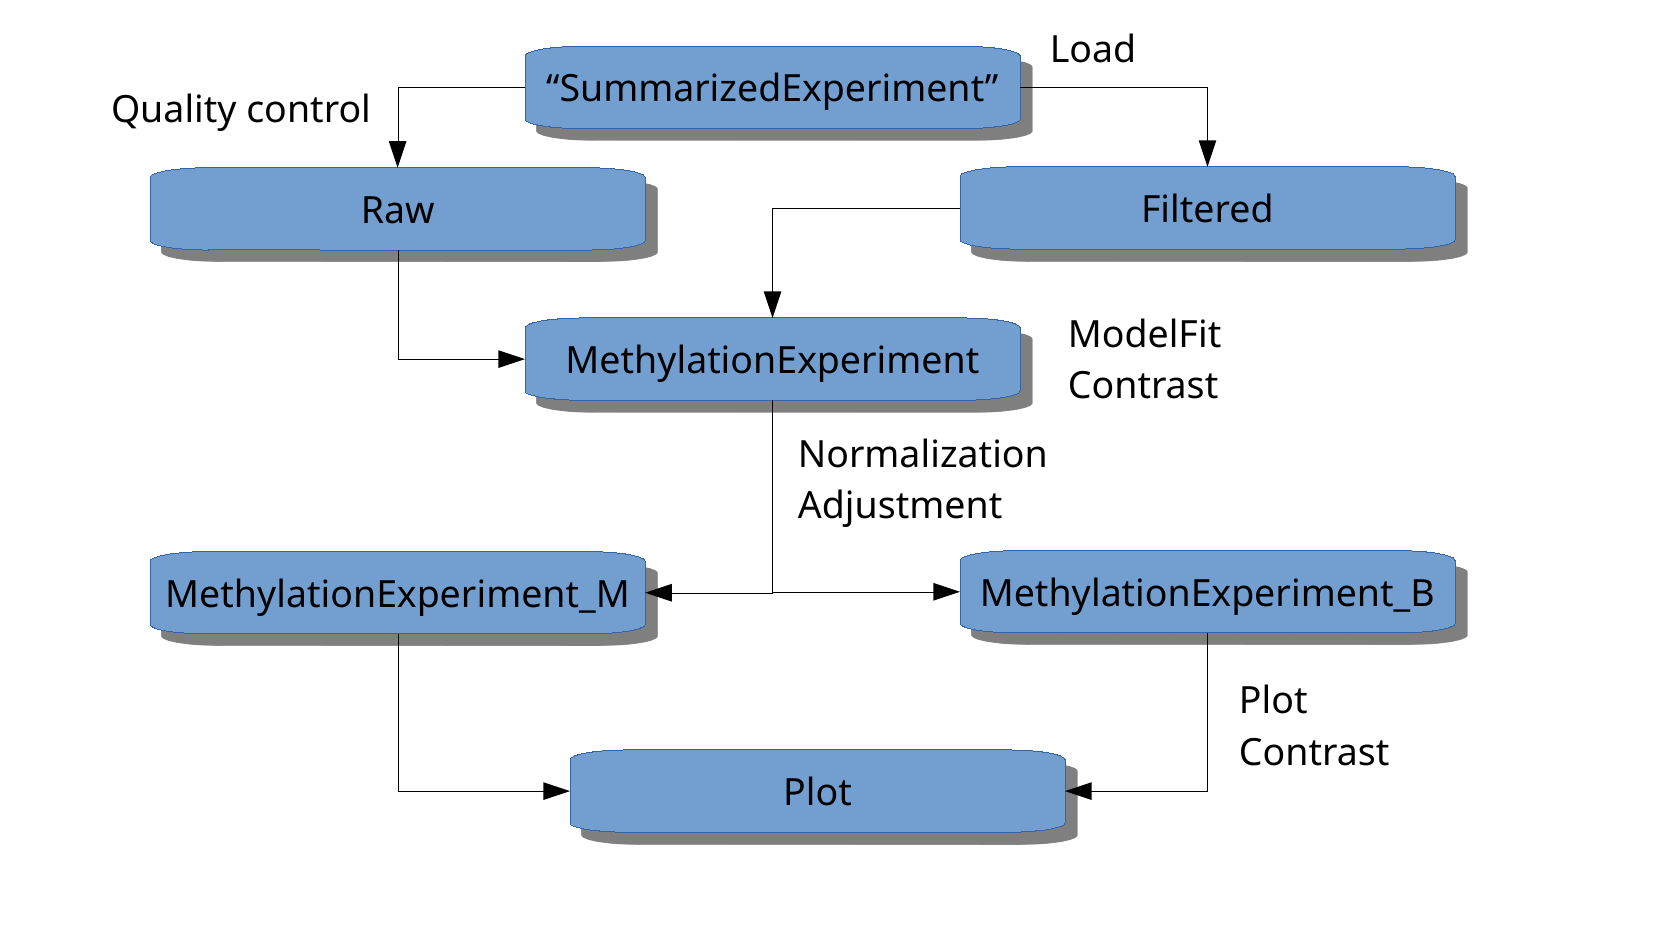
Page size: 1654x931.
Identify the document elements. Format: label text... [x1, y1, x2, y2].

text_box Load [1035, 15, 1147, 83]
text_box MethylationExperiment_B [960, 550, 1456, 633]
text_box Normalization Adjustment [783, 420, 1058, 540]
text_box Raw [150, 167, 646, 251]
text_box Plot [570, 749, 1066, 833]
text_box Plot Contrast [1224, 666, 1407, 786]
text_box MethylationExperiment_M [150, 551, 646, 634]
text_box ModelFit Contrast [1053, 300, 1414, 420]
text_box Quality control [96, 75, 392, 143]
text_box “SummarizedExperiment” [525, 46, 1021, 129]
text_box Filtered [960, 166, 1456, 250]
text_box MethylationExperiment [525, 317, 1021, 401]
